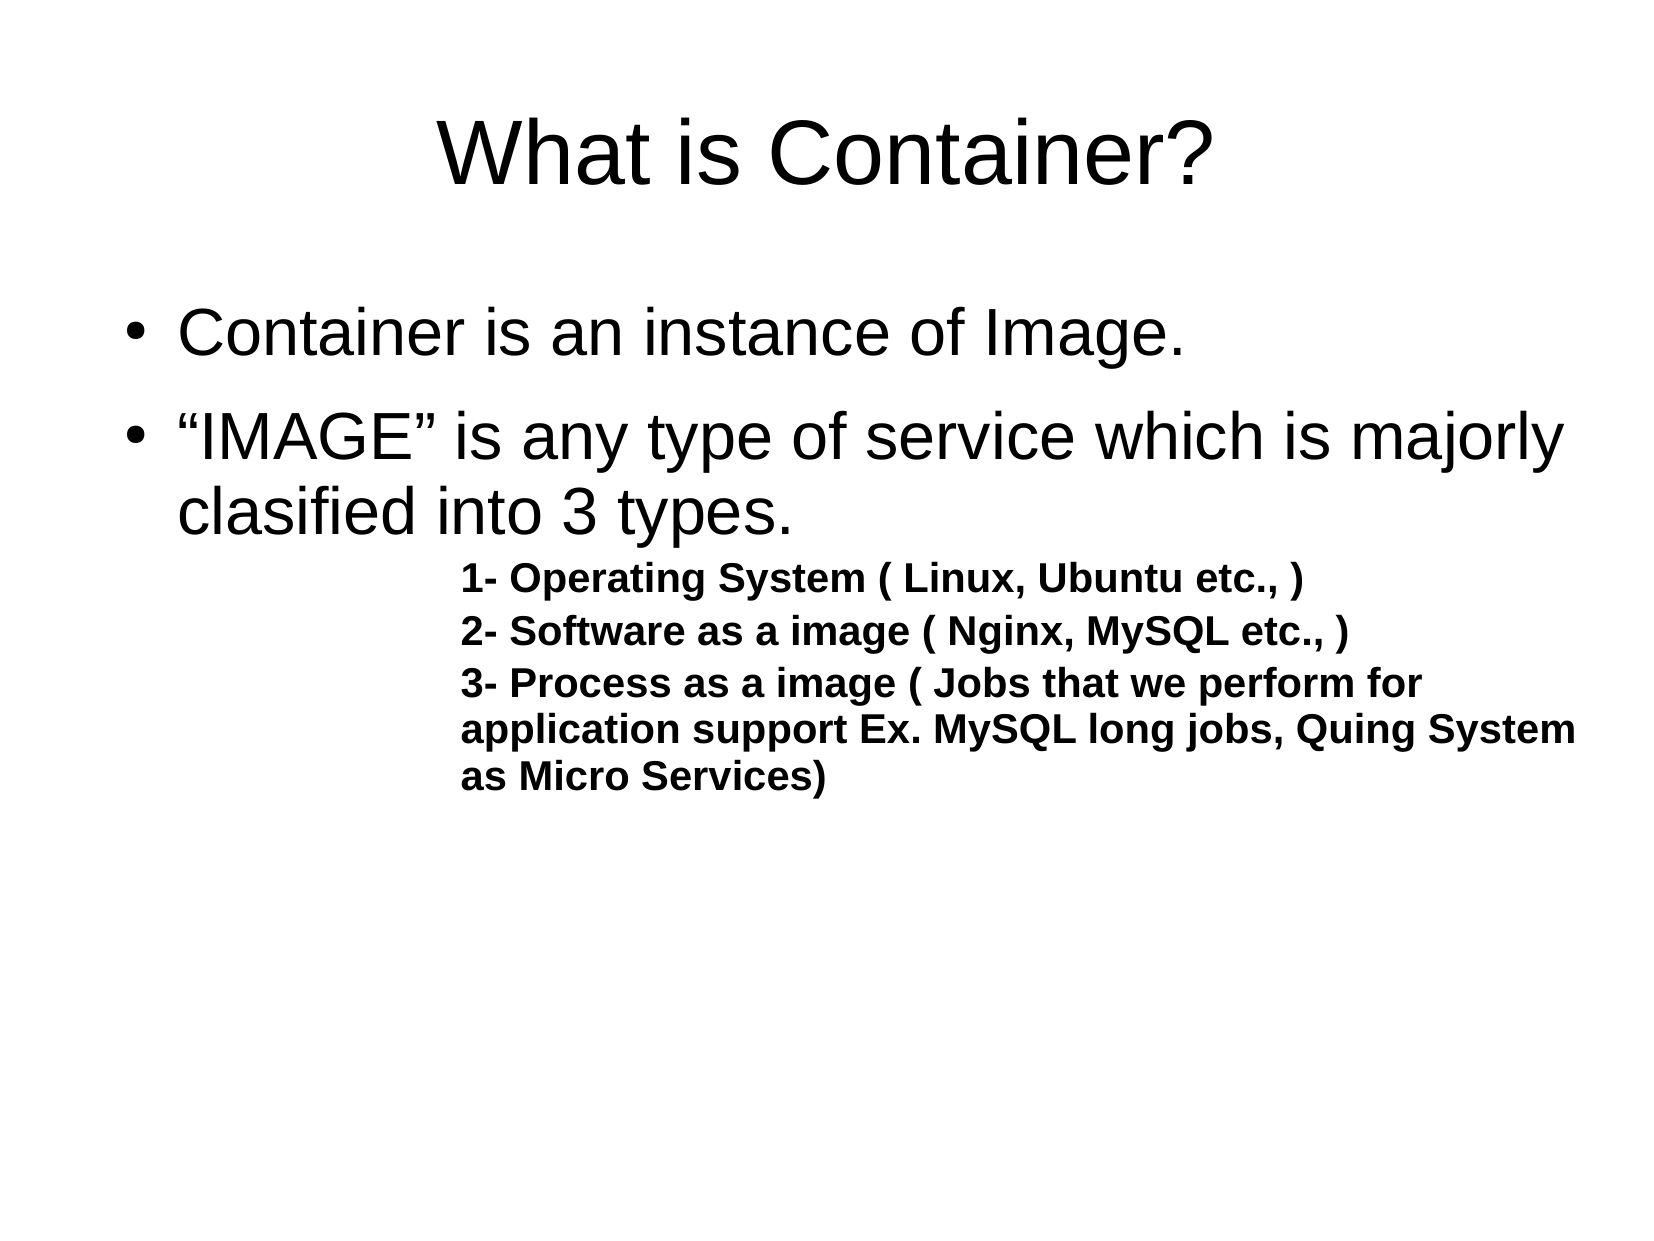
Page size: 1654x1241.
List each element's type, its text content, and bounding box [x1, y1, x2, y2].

title What is Container? [82, 49, 1571, 257]
list Container is an instance of Image. “IMAGE” is any type of service which is majorly clasified into 3 types. 1- Operating System ( Linux, Ubuntu etc., ) 2- Software as a image ( Nginx, MySQL etc., ) 3- Process as a image ( Jobs that we perform for application support Ex. MySQL long jobs, Quing System as Micro Services) [106, 295, 1595, 1015]
